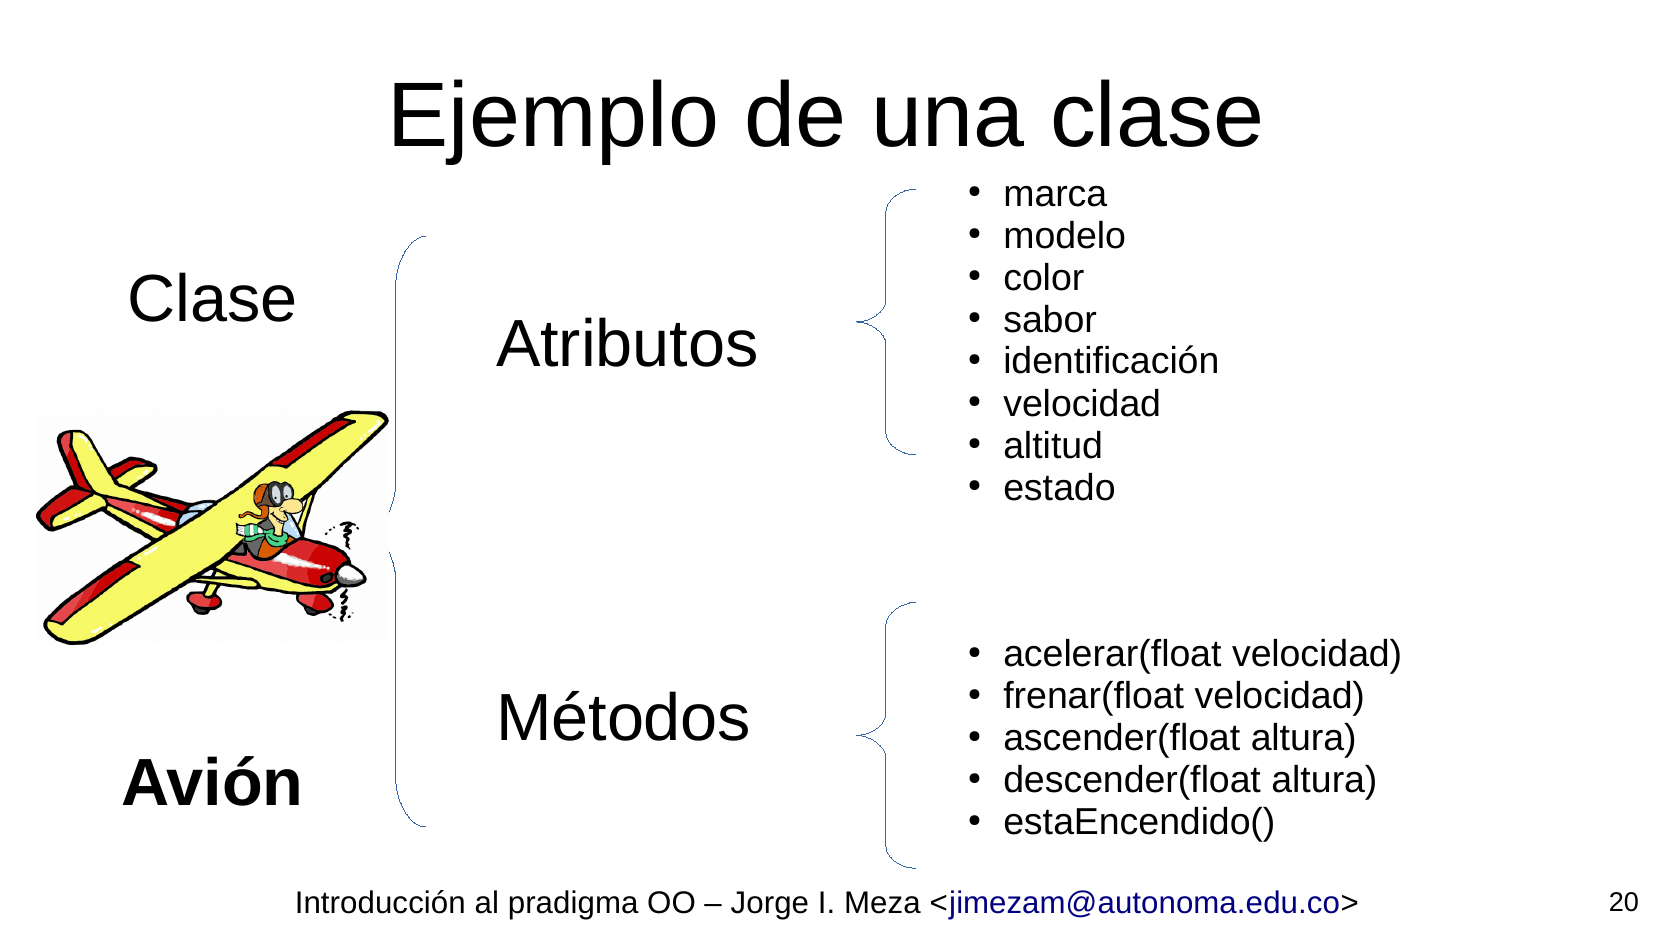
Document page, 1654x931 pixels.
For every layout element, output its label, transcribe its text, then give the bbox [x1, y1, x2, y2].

subtitle Clase [17, 237, 408, 359]
text_box acelerar(float velocidad) frenar(float velocidad) ascender(float altura) descender(float altura) estaEncendido() [953, 625, 1599, 863]
text_box Avión [17, 721, 408, 843]
title Ejemplo de una clase [82, 37, 1571, 193]
text_box marca modelo color sabor identificación velocidad altitud estado [953, 164, 1599, 516]
text_box Atributos Métodos [496, 199, 850, 861]
picture [36, 410, 389, 645]
